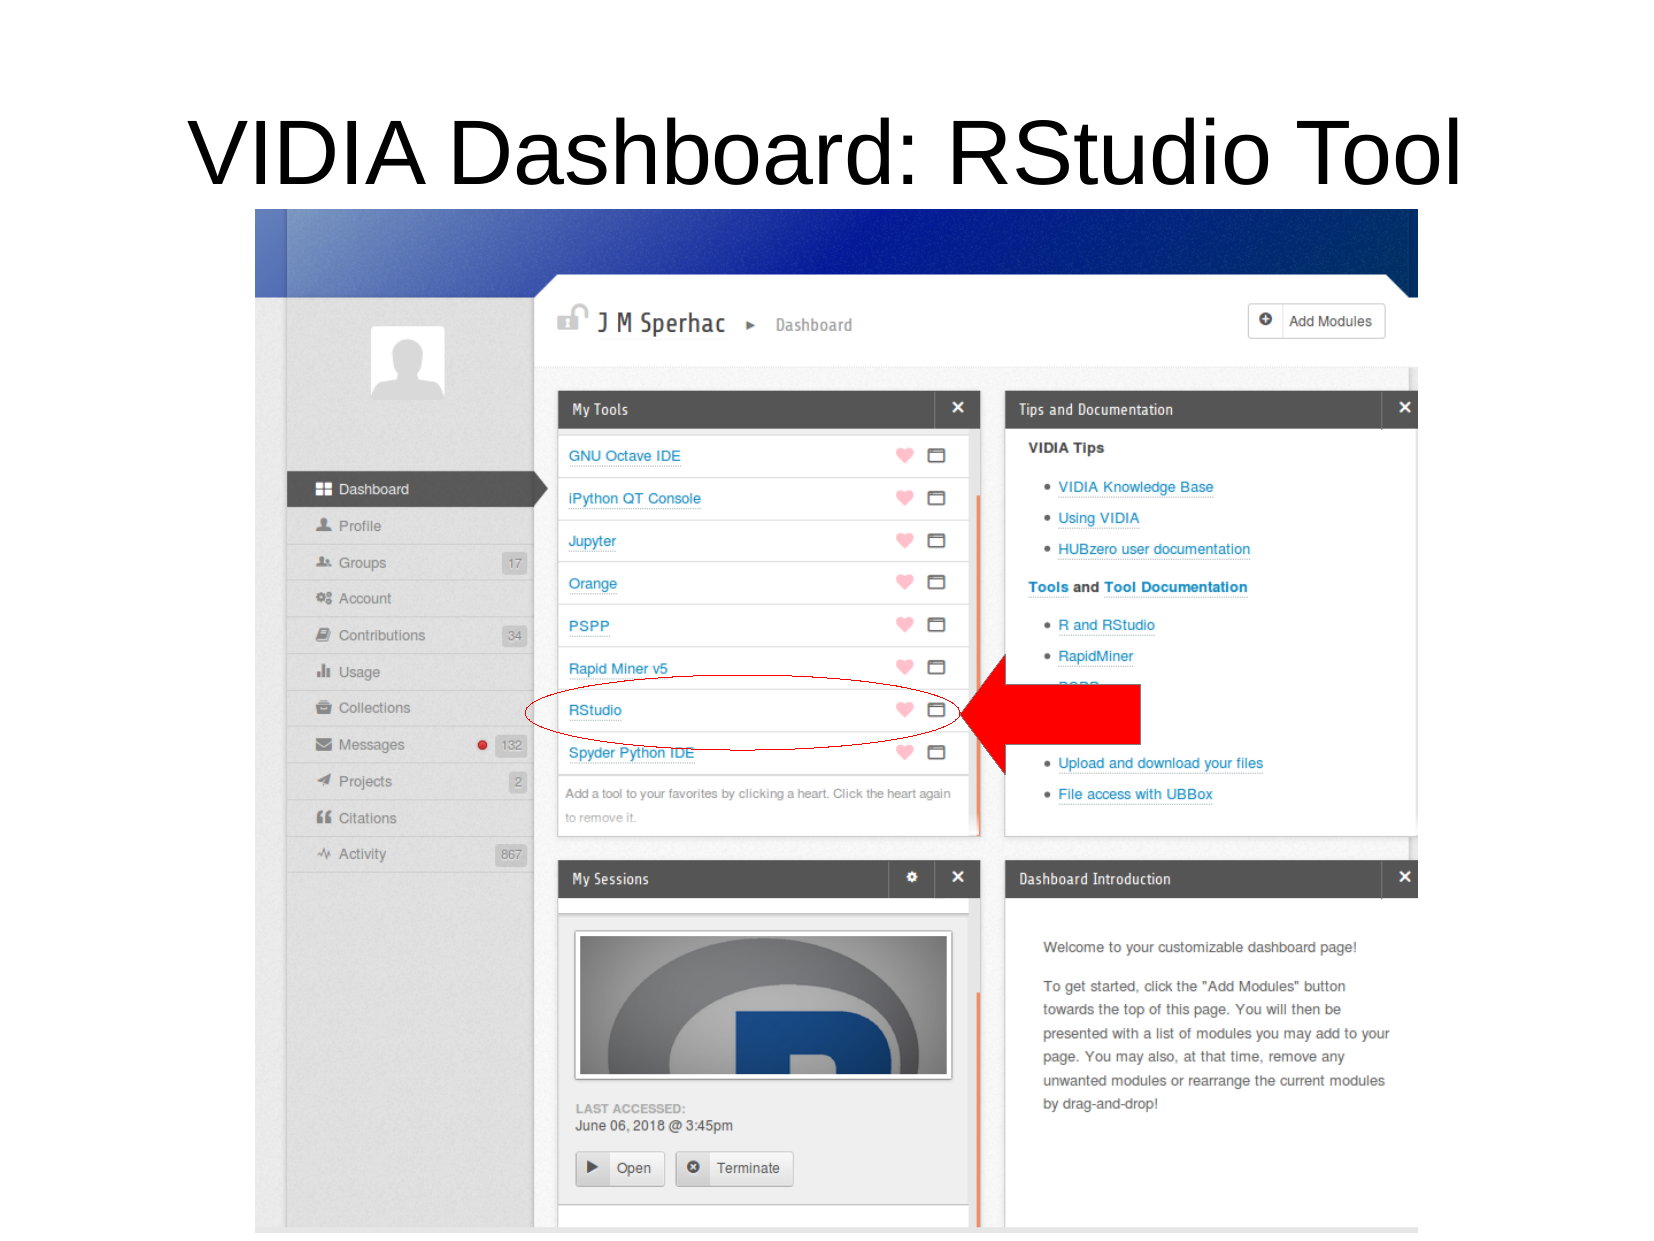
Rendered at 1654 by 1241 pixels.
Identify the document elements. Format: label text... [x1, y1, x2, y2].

picture [255, 257, 1418, 1234]
title VIDIA Dashboard: RStudio Tool [82, 49, 1571, 257]
text_box [960, 654, 1141, 775]
